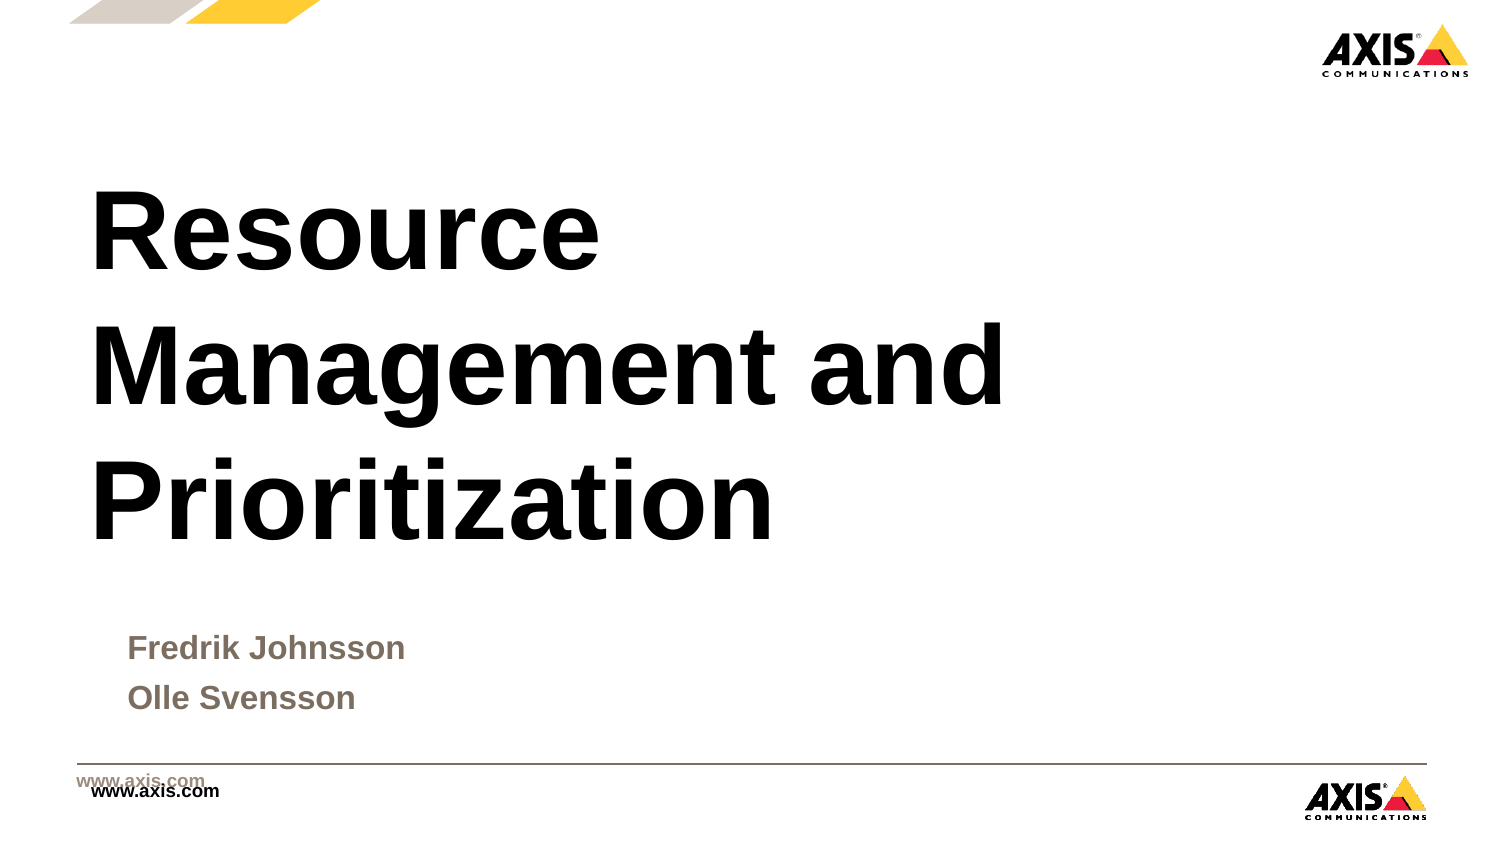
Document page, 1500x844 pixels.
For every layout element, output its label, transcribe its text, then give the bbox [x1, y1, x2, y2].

title Resource Management and Prioritization [75, 150, 1050, 563]
subtitle Fredrik Johnsson Olle Svensson [112, 618, 1163, 751]
picture [1322, 24, 1468, 77]
picture [1305, 776, 1426, 820]
